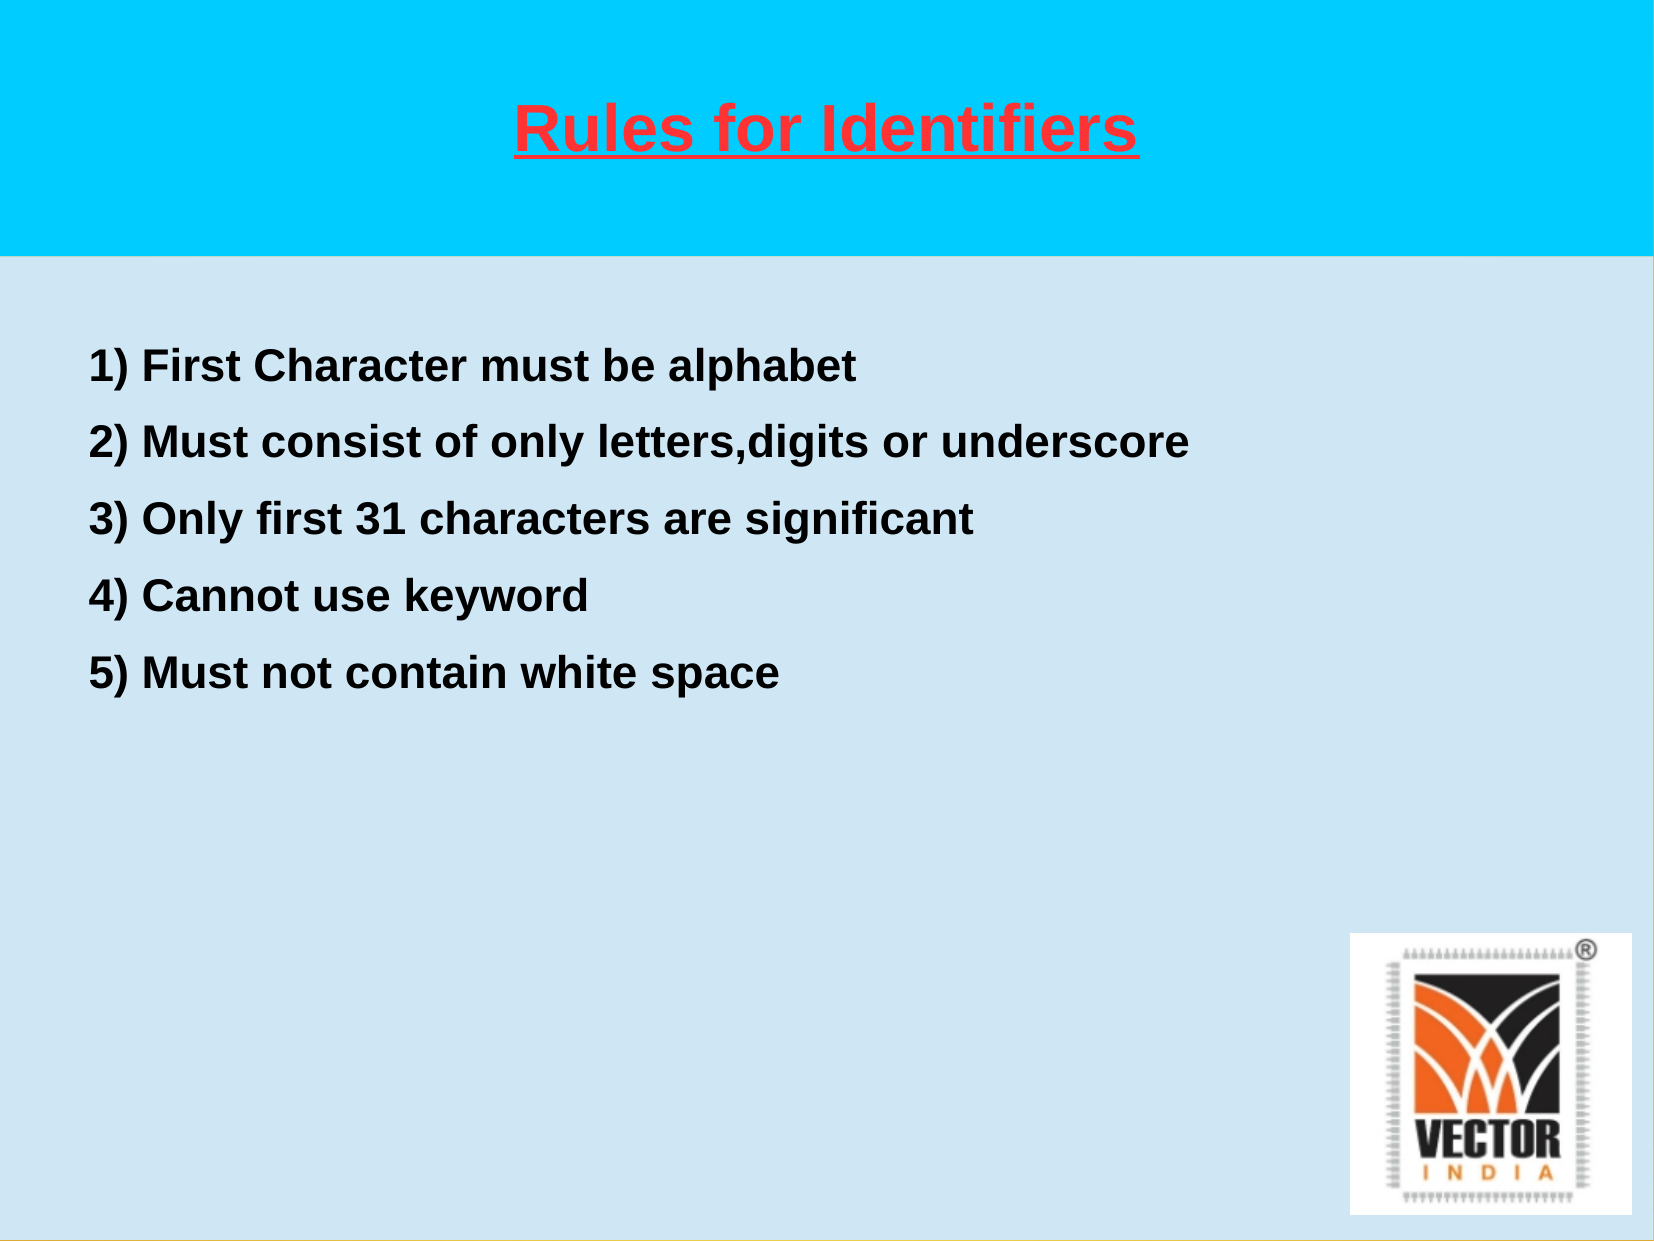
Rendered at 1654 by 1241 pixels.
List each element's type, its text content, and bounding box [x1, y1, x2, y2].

picture [1350, 933, 1632, 1216]
title Rules for Identifiers [0, 0, 1654, 256]
list First Character must be alphabet Must consist of only letters,digits or underscore Only first 31 characters are significant Cannot use keyword Must not contain white space [0, 256, 1654, 1241]
